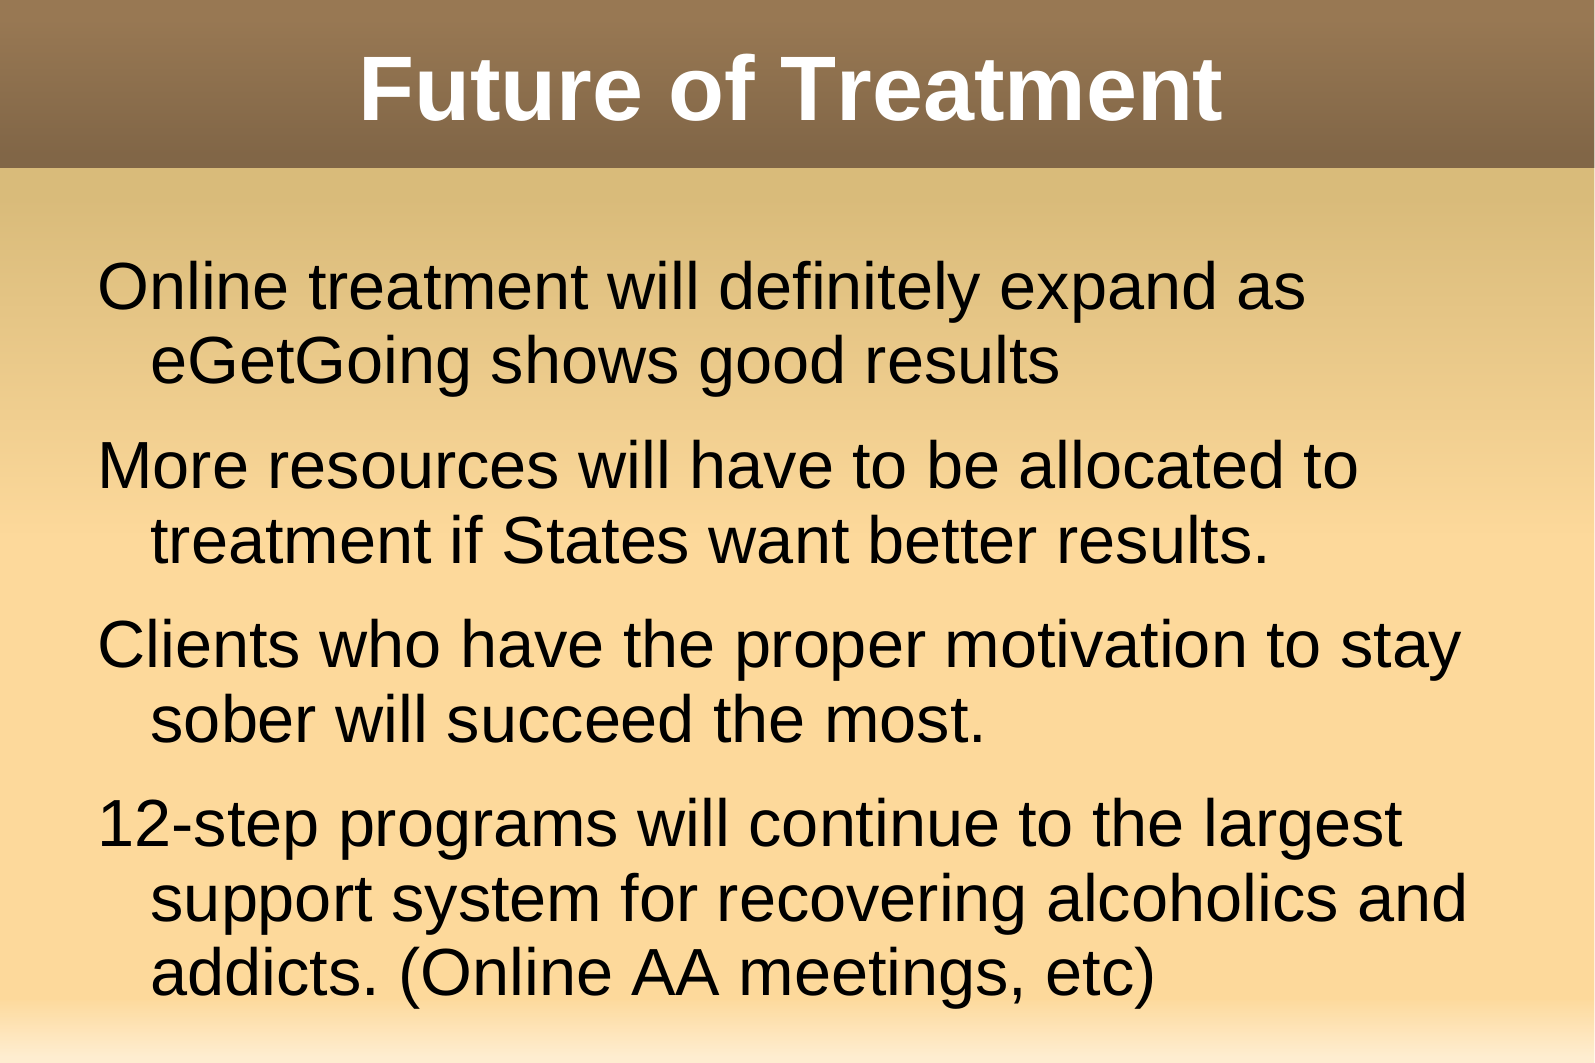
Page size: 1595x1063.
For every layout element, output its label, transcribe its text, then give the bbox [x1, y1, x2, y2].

picture [0, 0, 1595, 1063]
title Future of Treatment [74, 7, 1510, 171]
list Online treatment will definitely expand as eGetGoing shows good results More resources will have to be allocated to treatment if States want better results. Clients who have the proper motivation to stay sober will succeed the most. 12-step programs will continue to the largest support system for recovering alcoholics and addicts. (Online AA meetings, etc) [79, 248, 1515, 1011]
